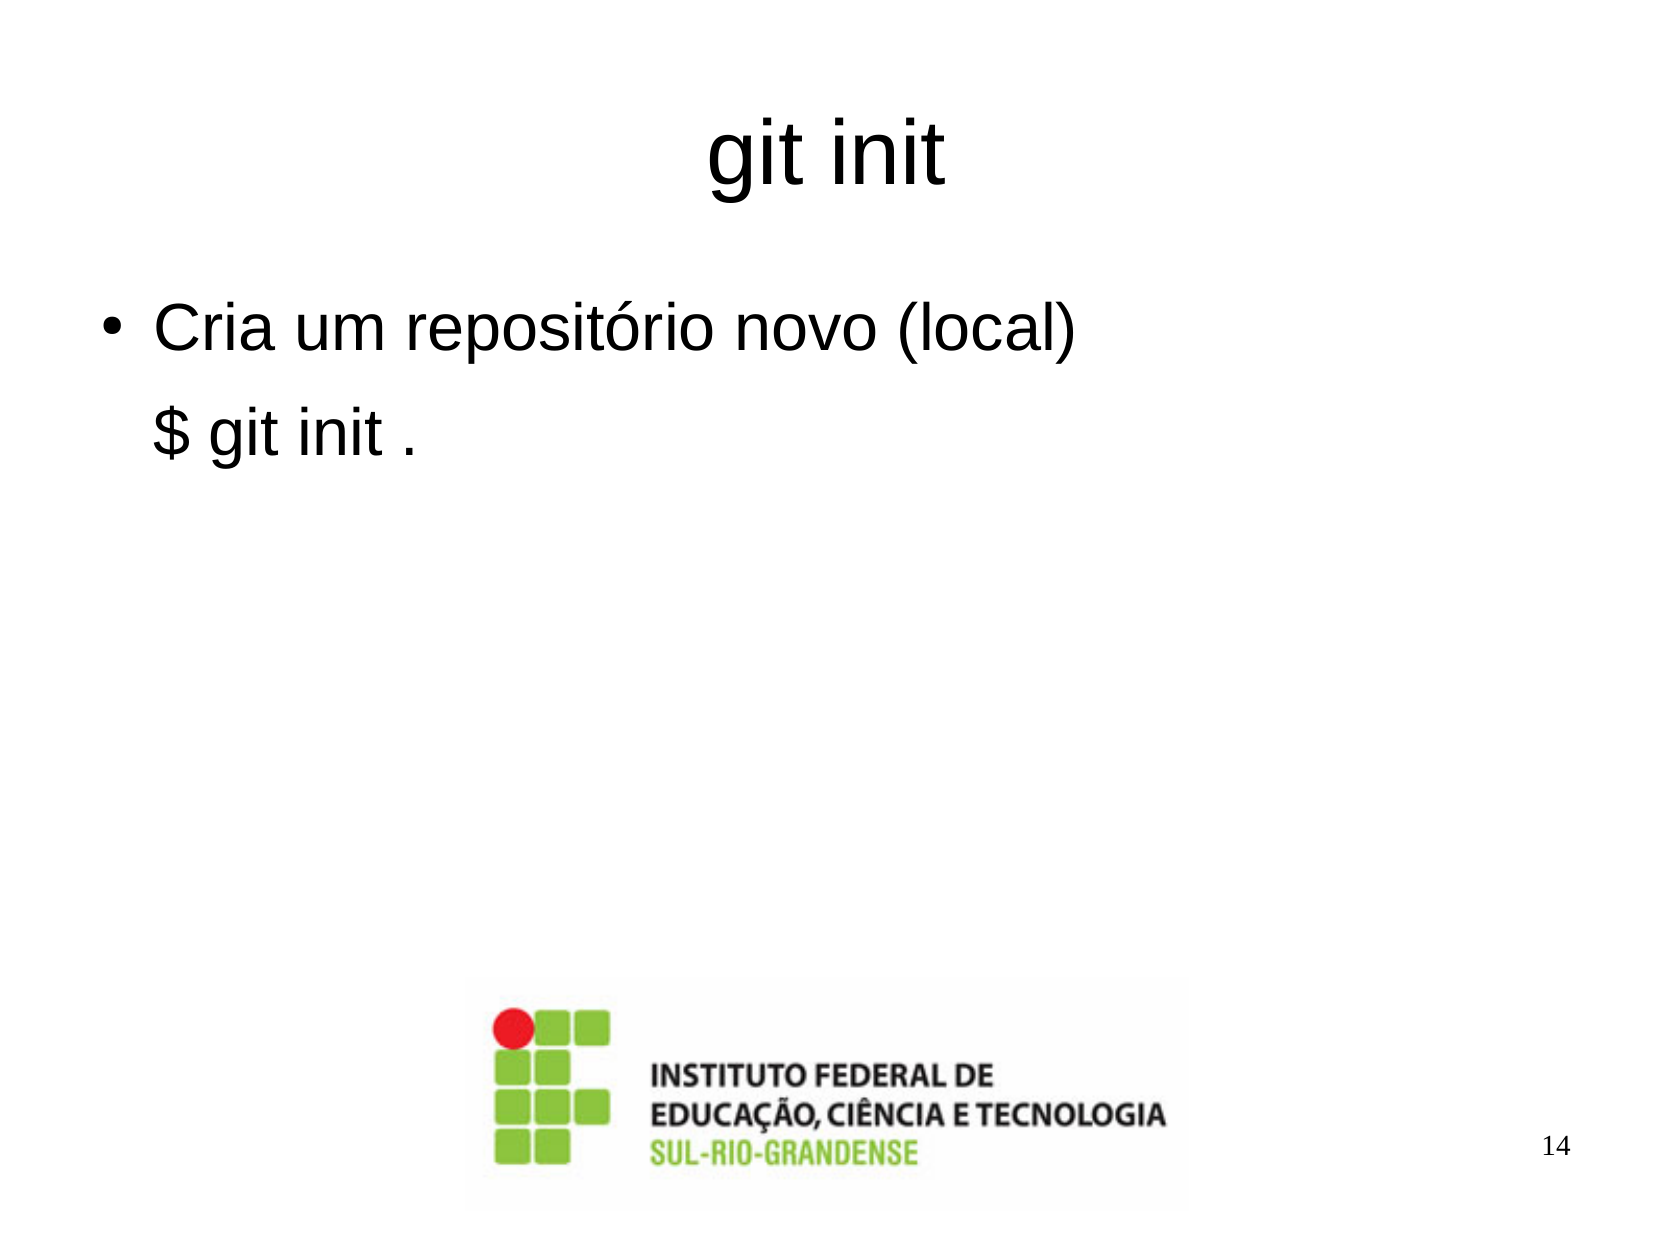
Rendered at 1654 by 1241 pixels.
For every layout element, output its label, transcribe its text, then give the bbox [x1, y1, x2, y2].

title git init [82, 49, 1571, 257]
list Cria um repositório novo (local) $ git init . [82, 290, 1571, 1010]
picture [465, 1010, 1189, 1211]
